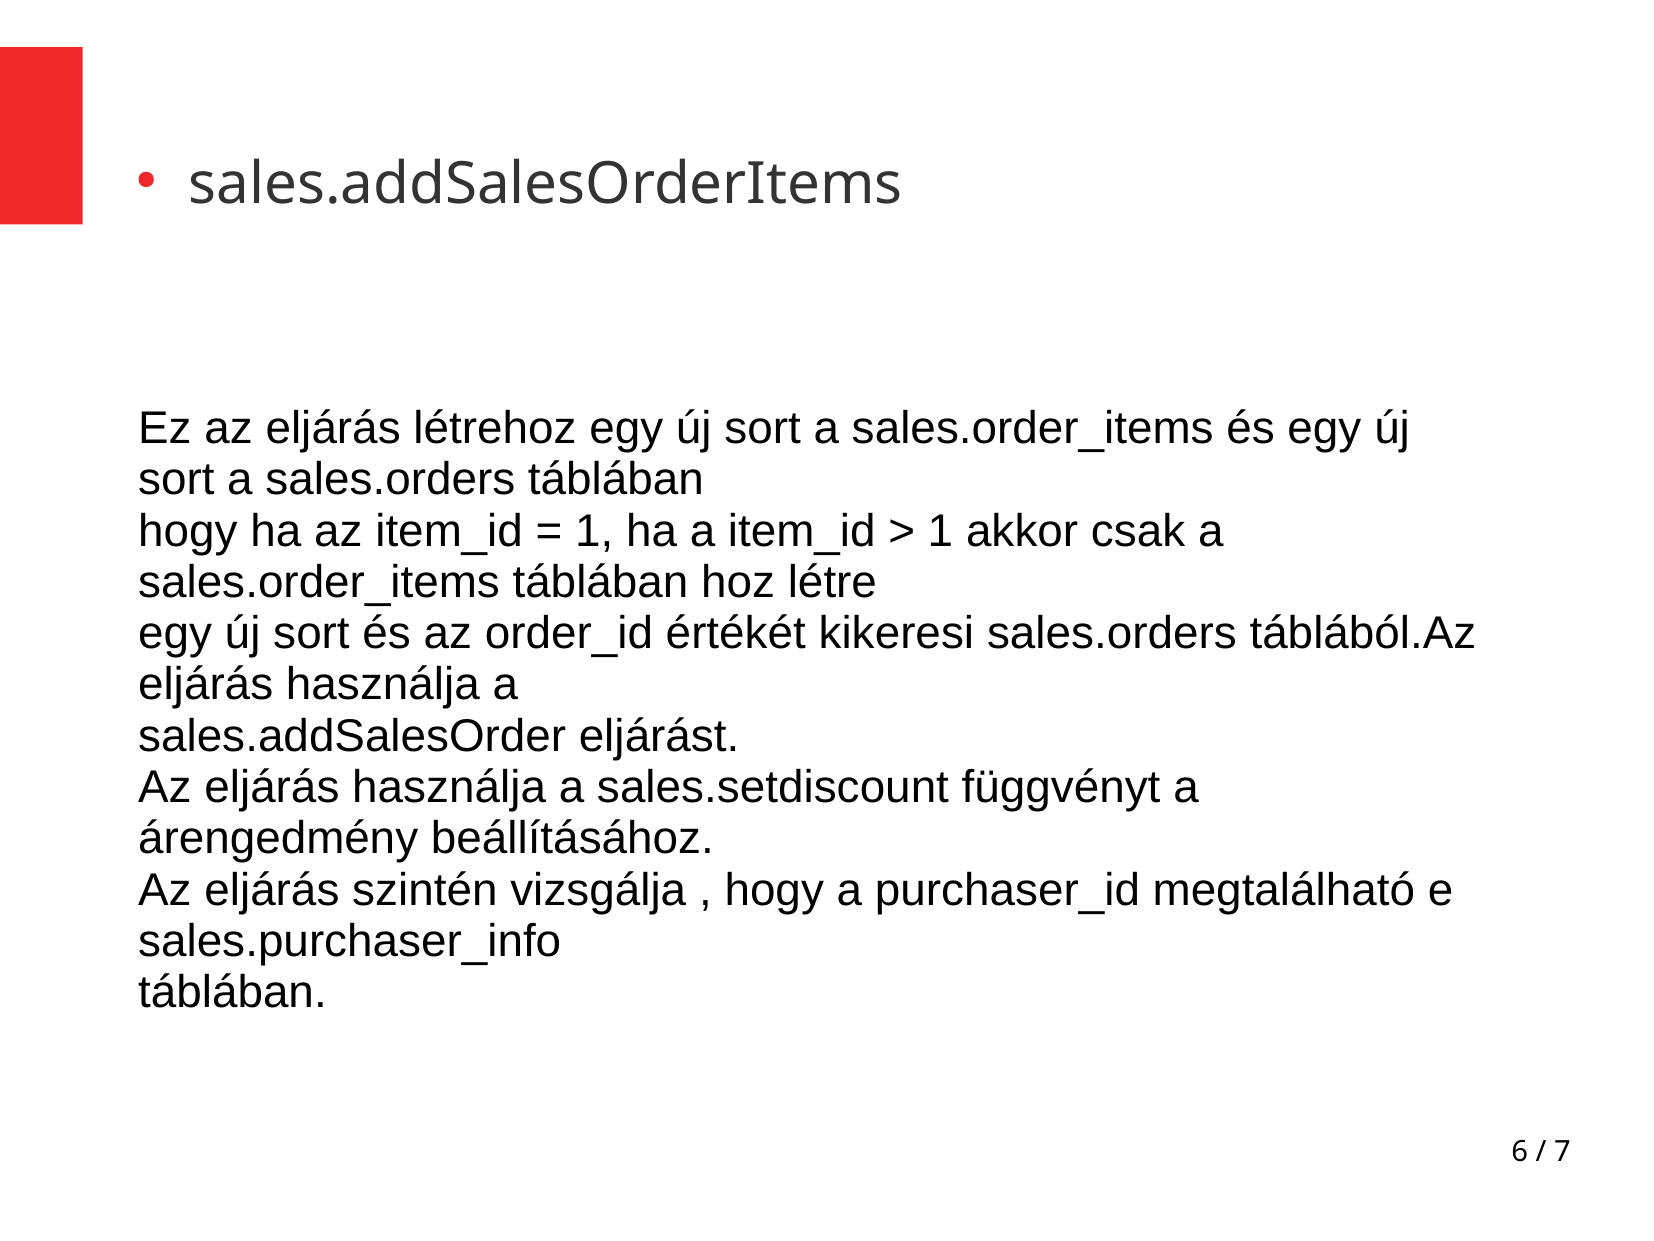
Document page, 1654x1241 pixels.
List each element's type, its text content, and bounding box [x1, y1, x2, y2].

text_box Ez az eljárás létrehoz egy új sort a sales.order_items és egy új sort a sales.orders táblában hogy ha az item_id = 1, ha a item_id > 1 akkor csak a sales.order_items táblában hoz létre egy új sort és az order_id értékét kikeresi sales.orders táblából.Az eljárás használja a sales.addSalesOrder eljárást. Az eljárás használja a sales.setdiscount függvényt a árengedmény beállításához. Az eljárás szintén vizsgálja , hogy a purchaser_id megtalálható e sales.purchaser_info táblában. [123, 352, 1506, 1025]
list sales.addSalesOrderItems [118, 141, 1536, 1074]
